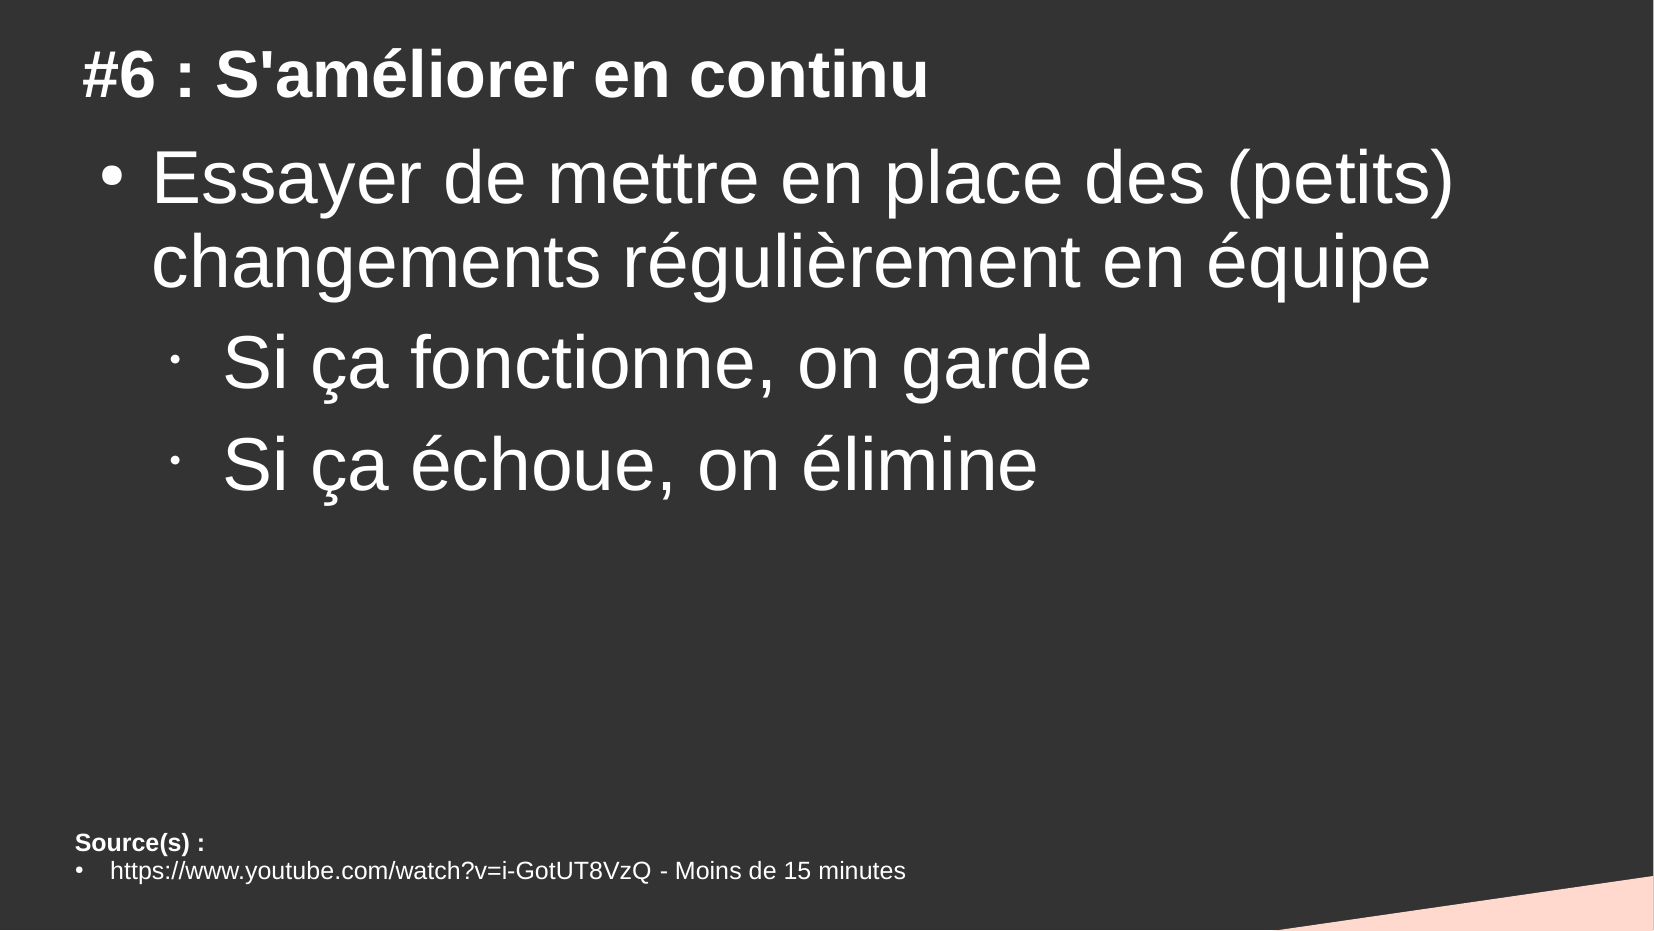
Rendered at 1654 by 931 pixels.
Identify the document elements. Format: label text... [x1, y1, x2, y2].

text_box Source(s) : https://www.youtube.com/watch?v=i-GotUT8VzQ - Moins de 15 minutes [60, 821, 1546, 921]
list Essayer de mettre en place des (petits) changements régulièrement en équipe Si ça fonctionne, on garde Si ça échoue, on élimine [80, 135, 1620, 777]
title #6 : S'améliorer en continu [82, 37, 1619, 119]
text_box [1271, 875, 1654, 931]
